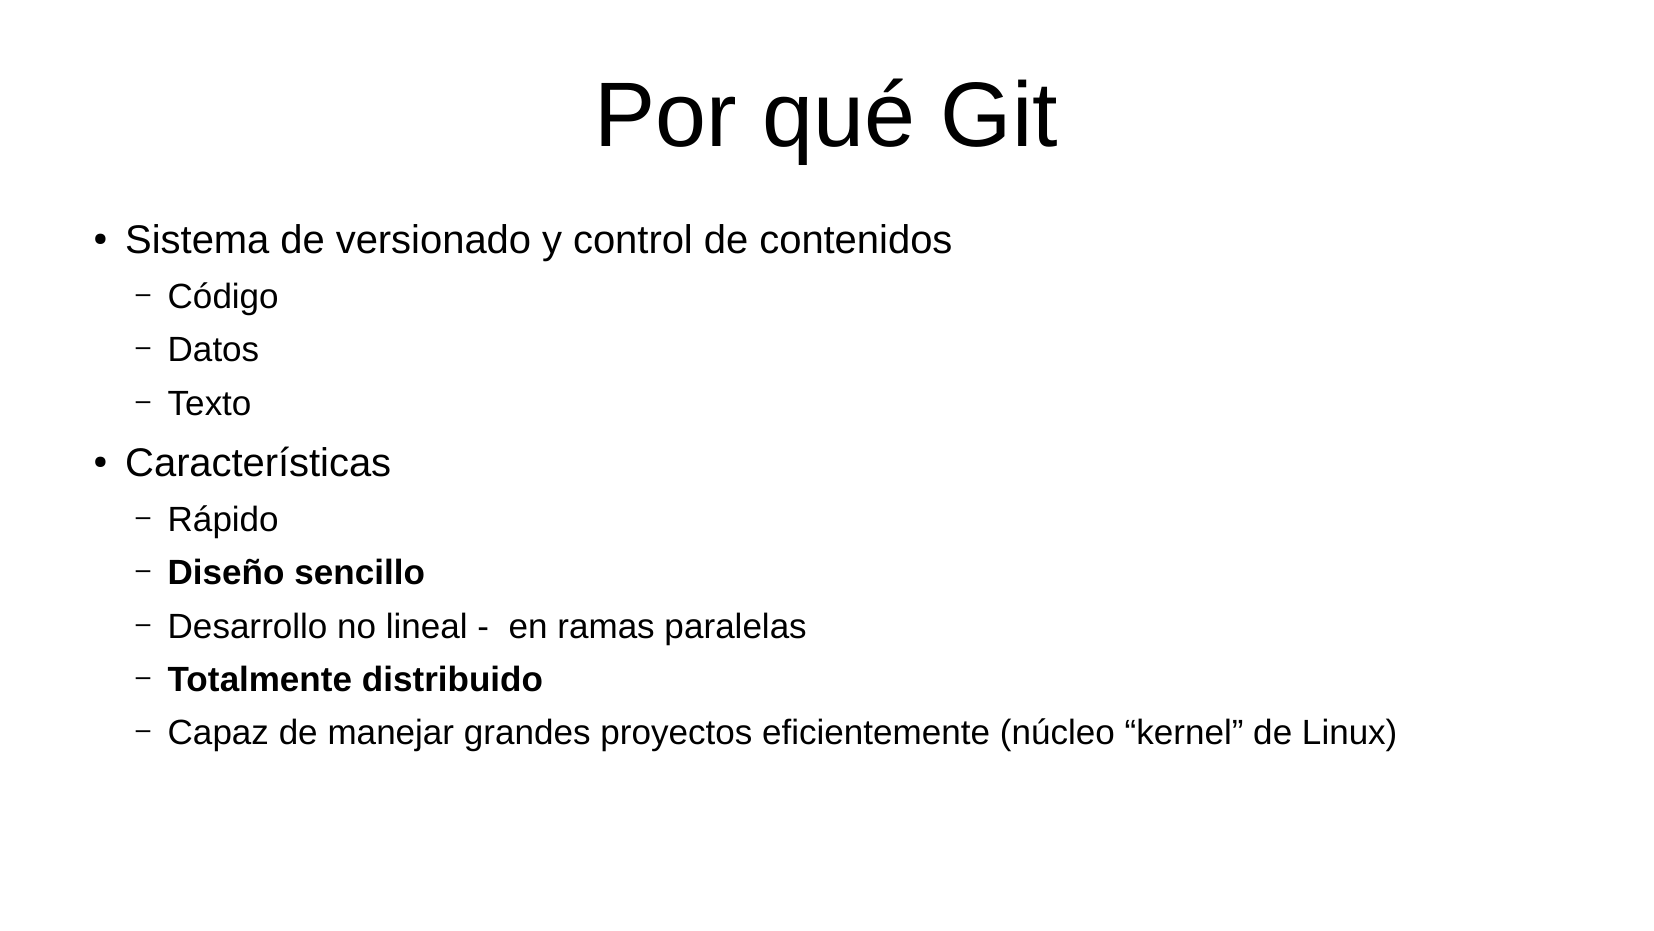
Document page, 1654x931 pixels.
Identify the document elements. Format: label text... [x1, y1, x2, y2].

list Sistema de versionado y control de contenidos Código Datos Texto Características Rápido Diseño sencillo Desarrollo no lineal - en ramas paralelas Totalmente distribuido Capaz de manejar grandes proyectos eficientemente (núcleo “kernel” de Linux) [82, 217, 1571, 758]
title Por qué Git [82, 37, 1571, 193]
